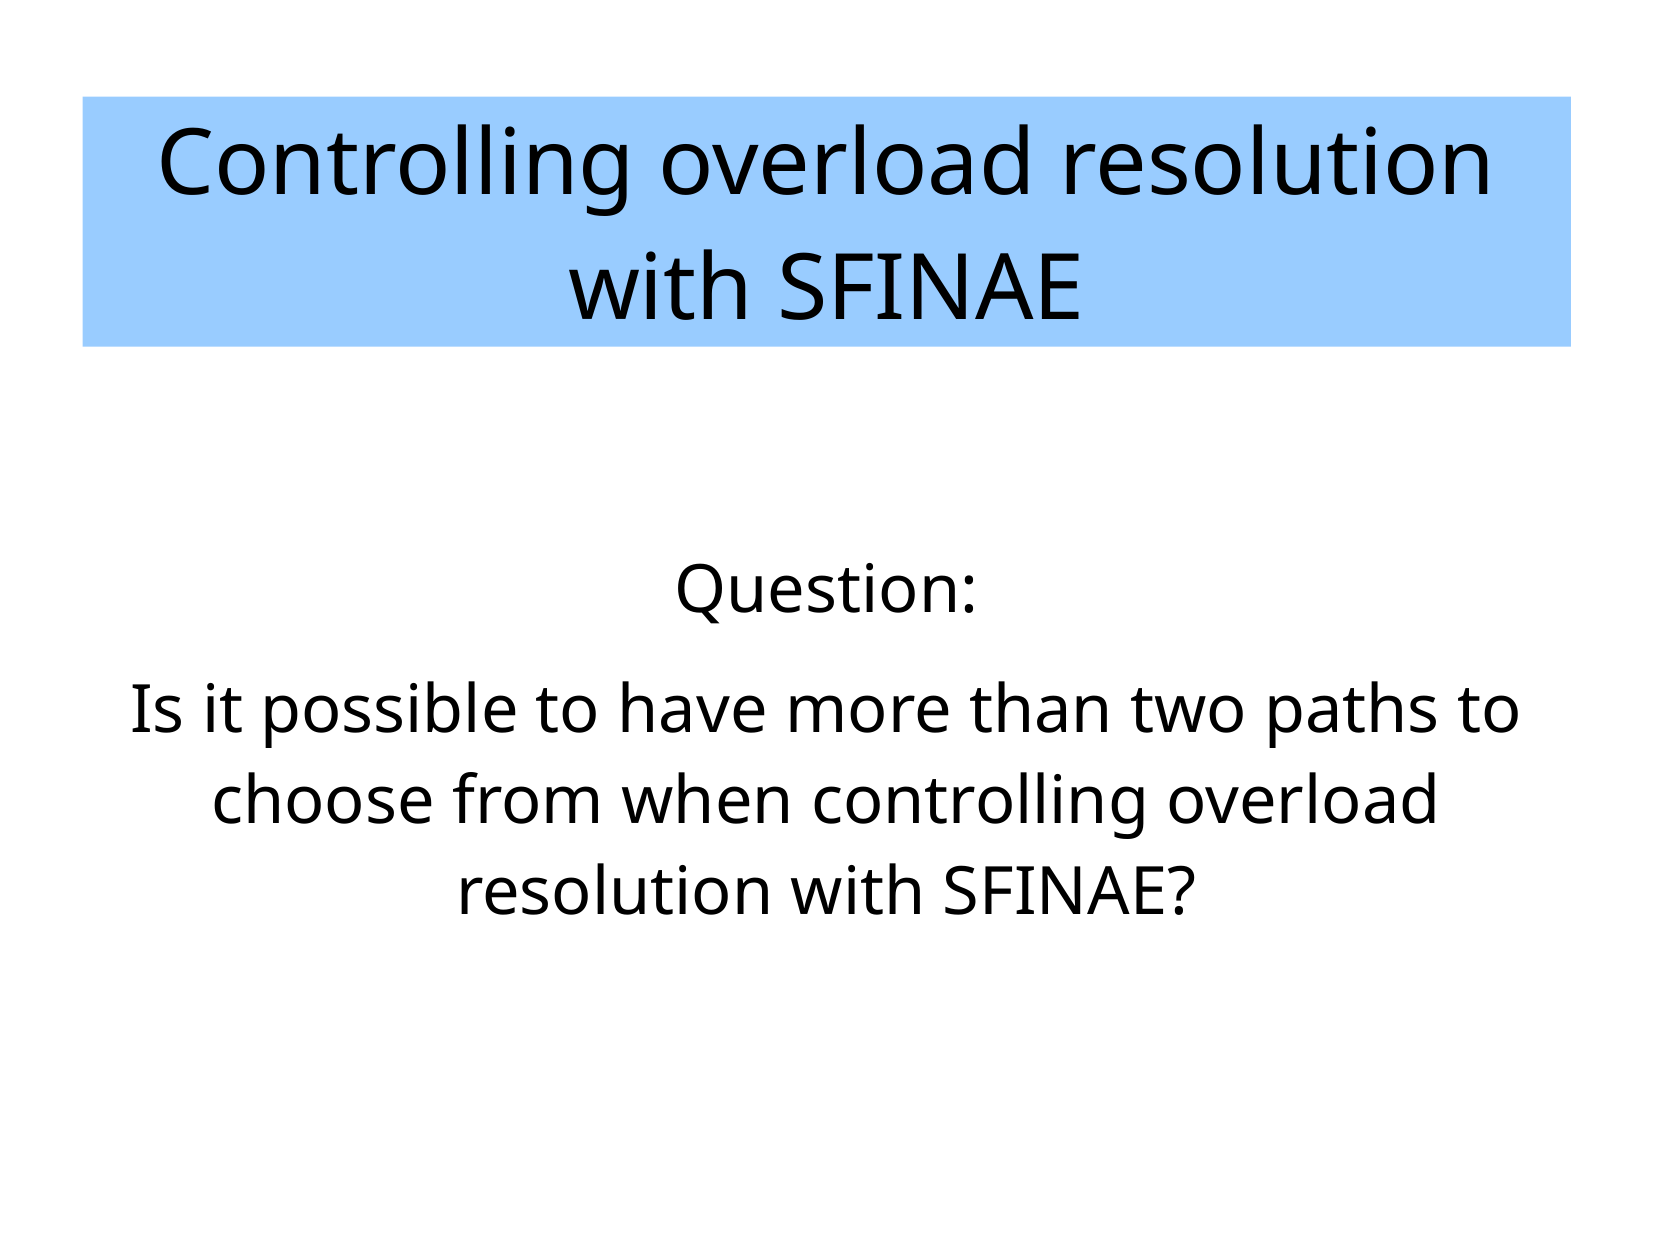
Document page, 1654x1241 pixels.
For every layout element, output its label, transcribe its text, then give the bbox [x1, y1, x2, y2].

subtitle Question: Is it possible to have more than two paths to choose from when controlling overload resolution with SFINAE? [82, 377, 1571, 1098]
title Controlling overload resolution with SFINAE [82, 118, 1571, 326]
